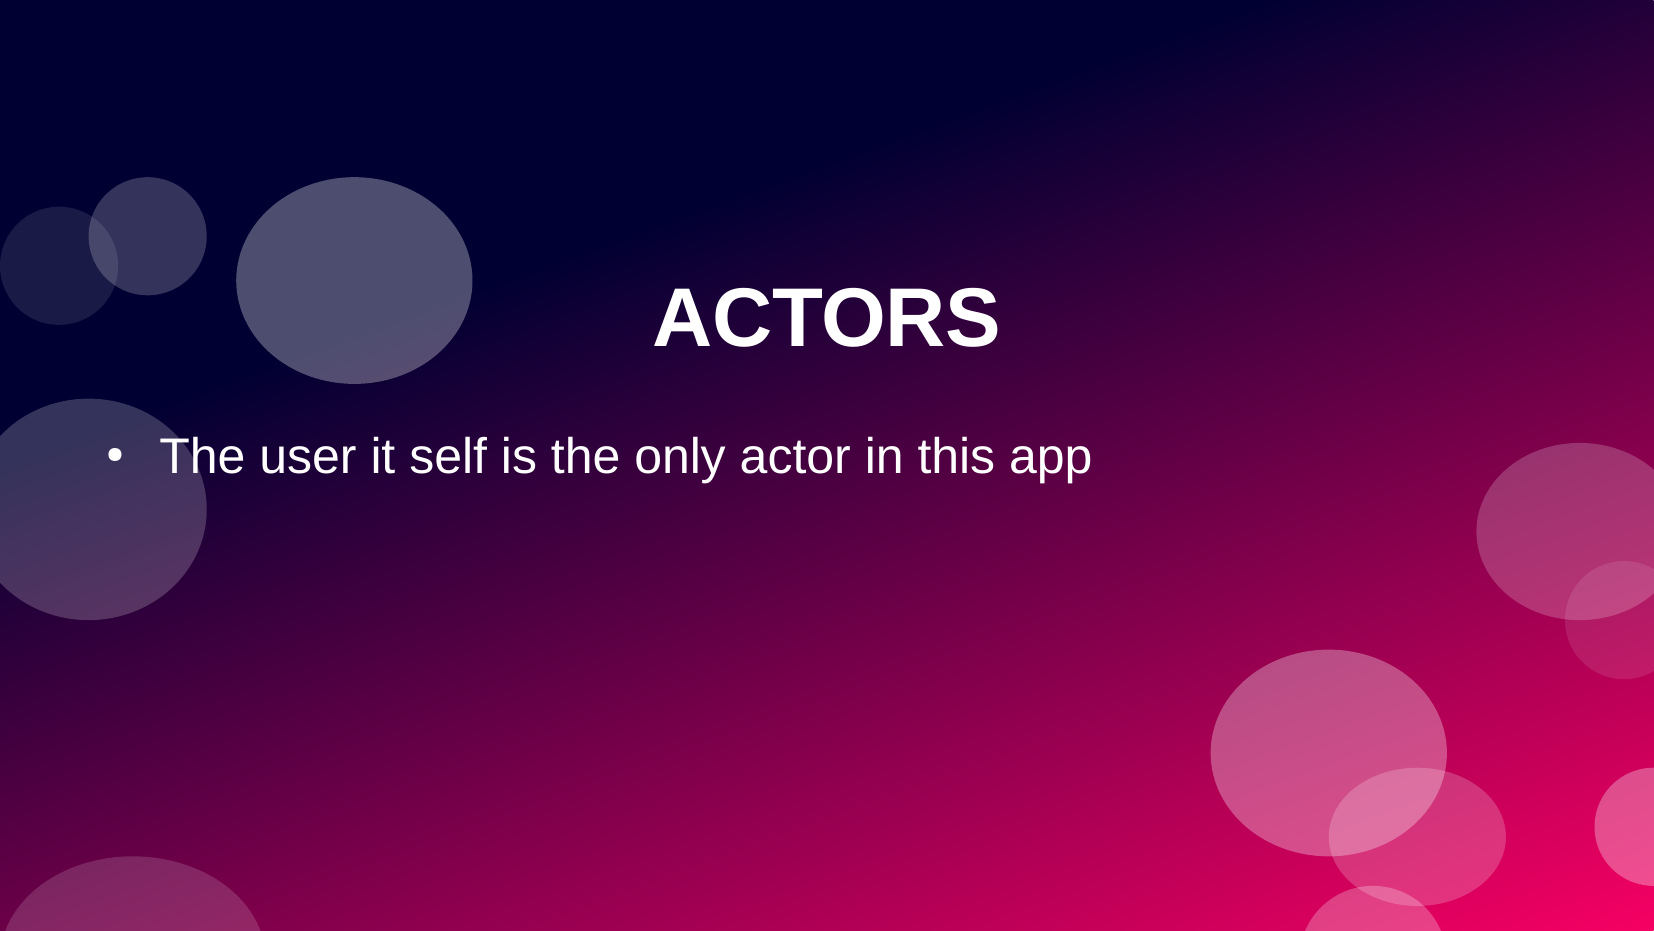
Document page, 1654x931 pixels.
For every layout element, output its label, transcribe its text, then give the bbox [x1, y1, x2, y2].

list The user it self is the only actor in this app [88, 428, 1565, 783]
title ACTORS [88, 236, 1565, 399]
